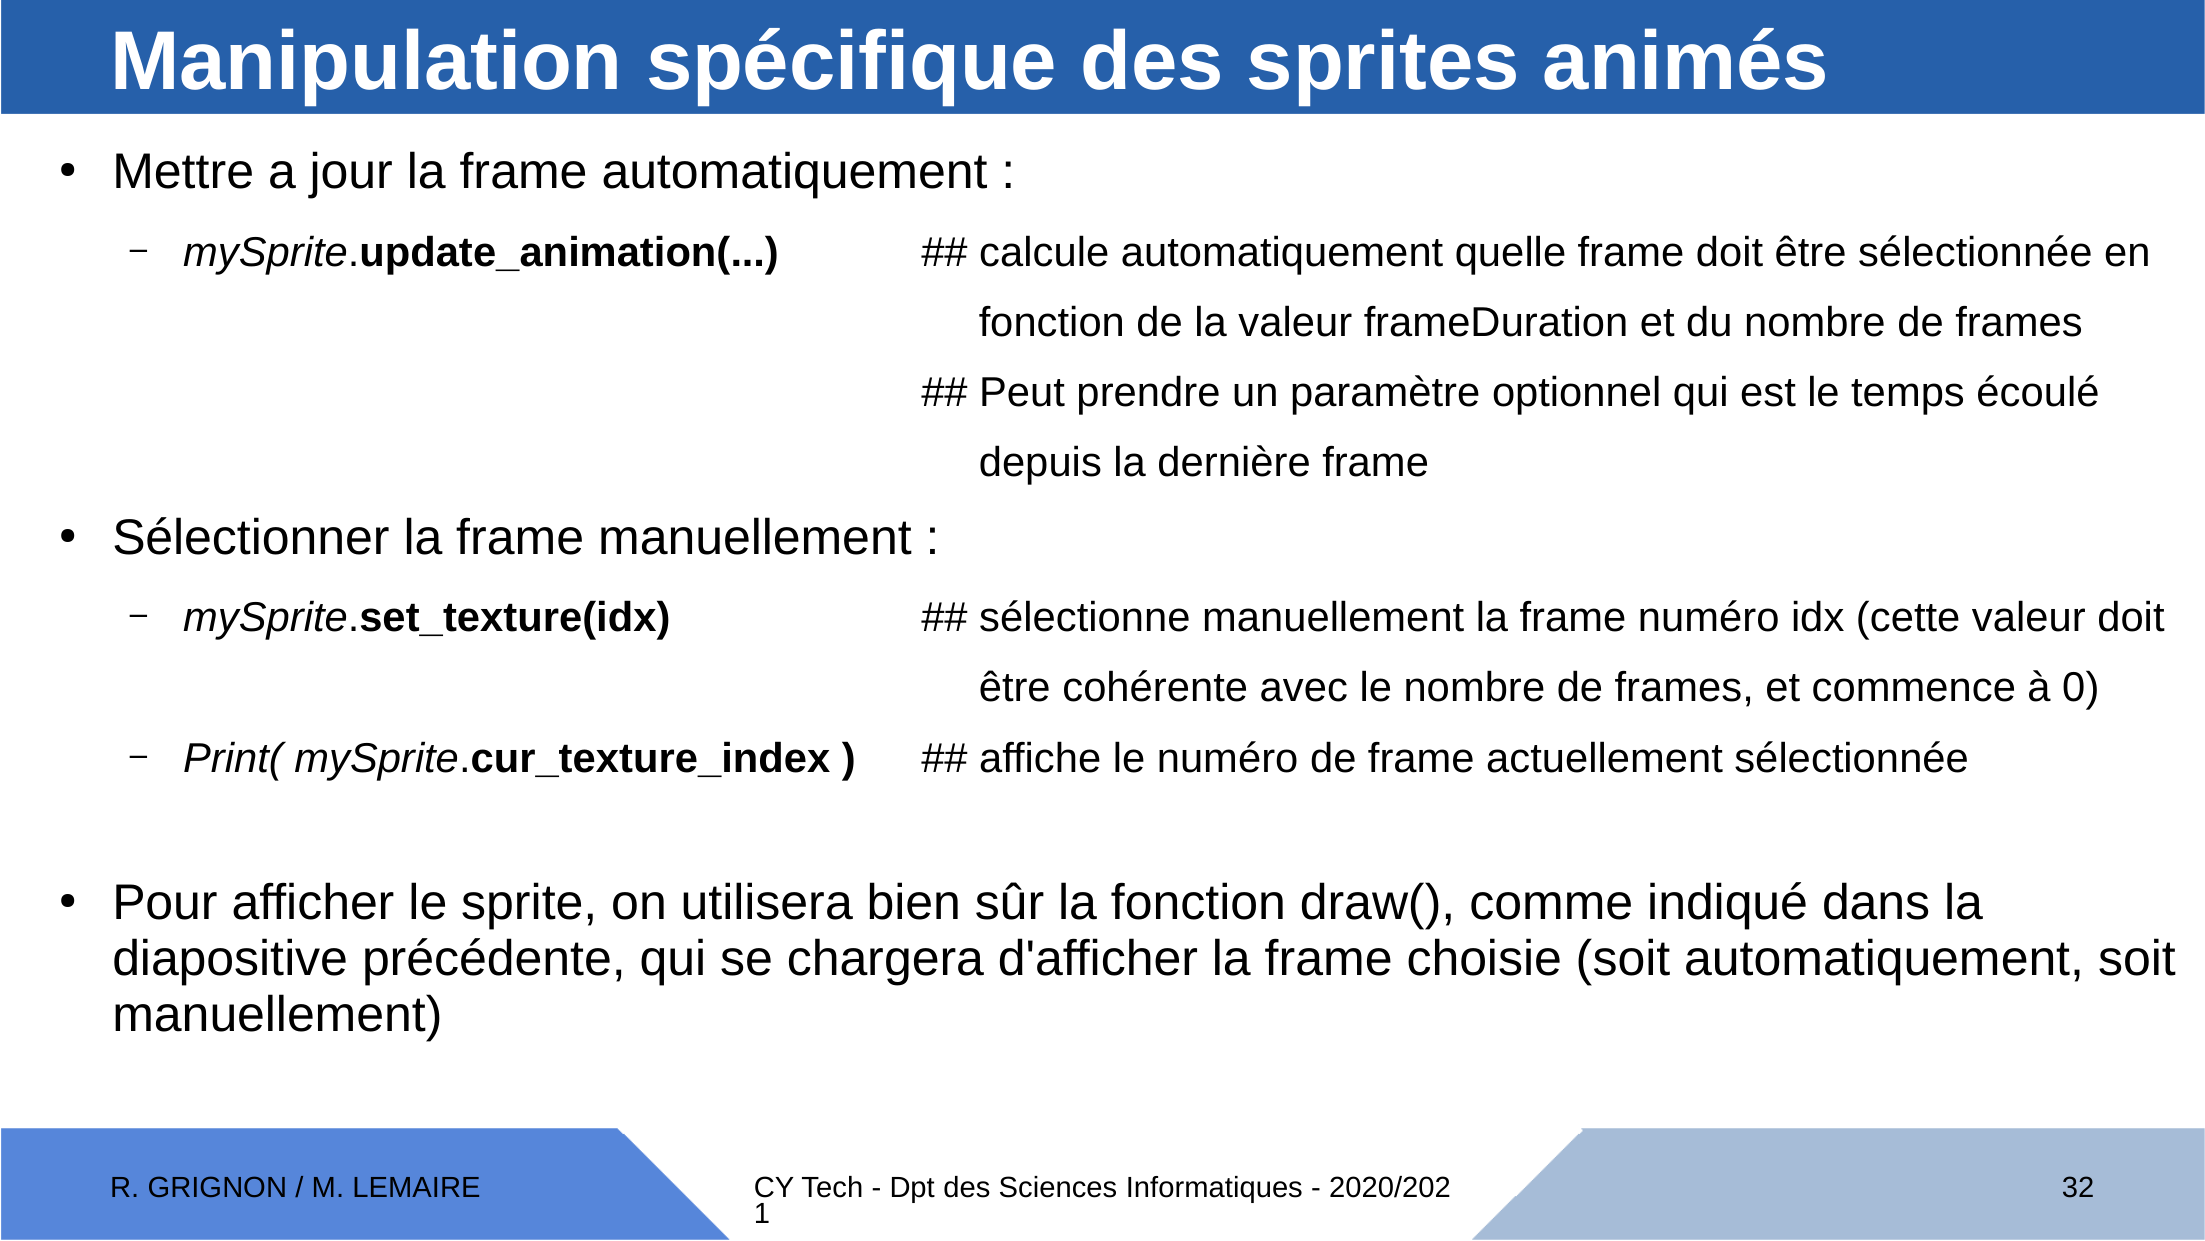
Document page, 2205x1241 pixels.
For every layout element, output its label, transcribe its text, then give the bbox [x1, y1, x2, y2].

picture [0, 0, 2205, 1241]
title Manipulation spécifique des sprites animés [110, 49, 2095, 214]
list Mettre a jour la frame automatiquement : mySprite.update_animation(...) ## calcule automatiquement quelle frame doit être sélectionnée en fonction de la valeur frameDuration et du nombre de frames ## Peut prendre un paramètre optionnel qui est le temps écoulé depuis la dernière frame Sélectionner la frame manuellement : mySprite.set_texture(idx) ## sélectionne manuellement la frame numéro idx (cette valeur doit être cohérente avec le nombre de frames, et commence à 0) Print( mySprite.cur_texture_index ) ## affiche le numéro de frame actuellement sélectionnée Pour afficher le sprite, on utilisera bien sûr la fonction draw(), comme indiqué dans la diapositive précédente, qui se chargera d'afficher la frame choisie (soit automatiquement, soit manuellement) [41, 214, 2191, 1084]
